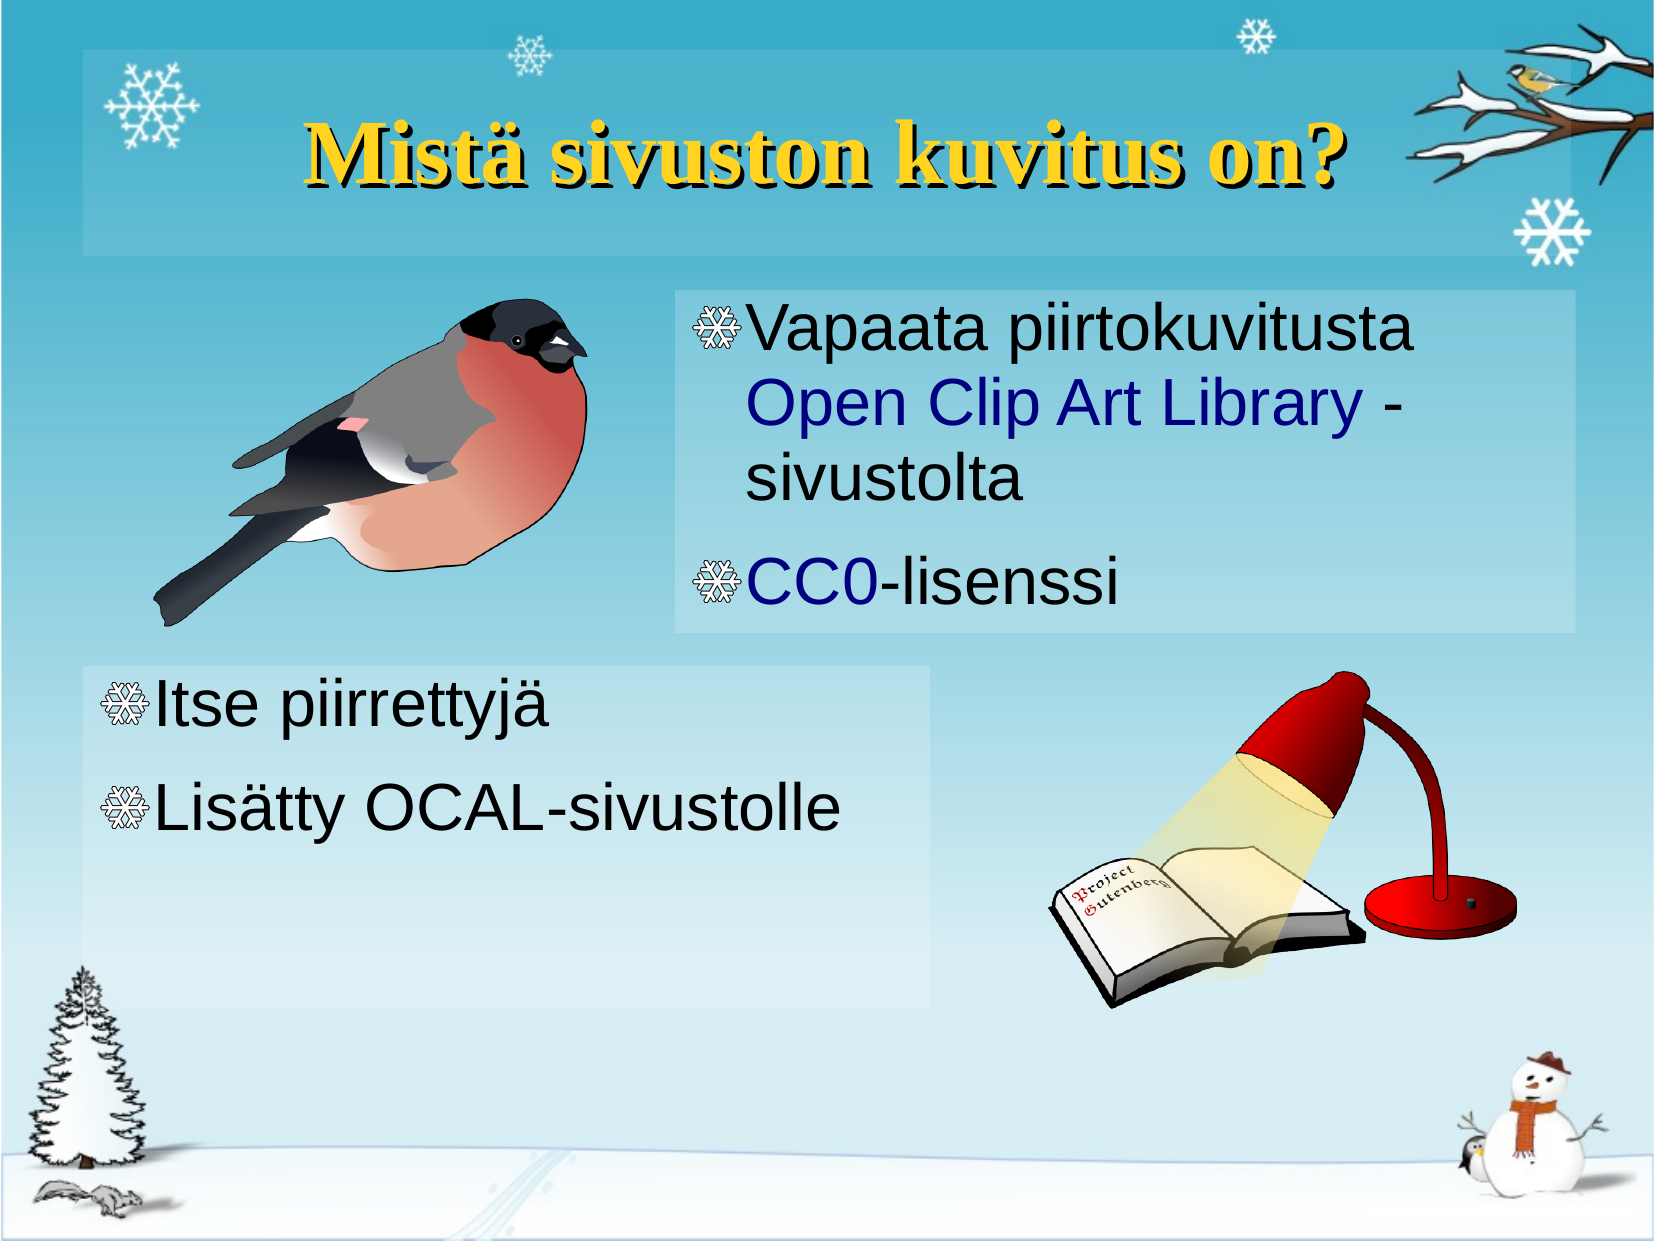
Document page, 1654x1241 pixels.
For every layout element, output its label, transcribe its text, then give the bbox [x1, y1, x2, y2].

list Vapaata piirtokuvitusta Open Clip Art Library -sivustolta CC0-lisenssi [675, 290, 1576, 634]
picture [1, 0, 1654, 1241]
title Mistä sivuston kuvitus on? [82, 49, 1571, 257]
list Itse piirrettyjä Lisätty OCAL-sivustolle [82, 665, 931, 1009]
